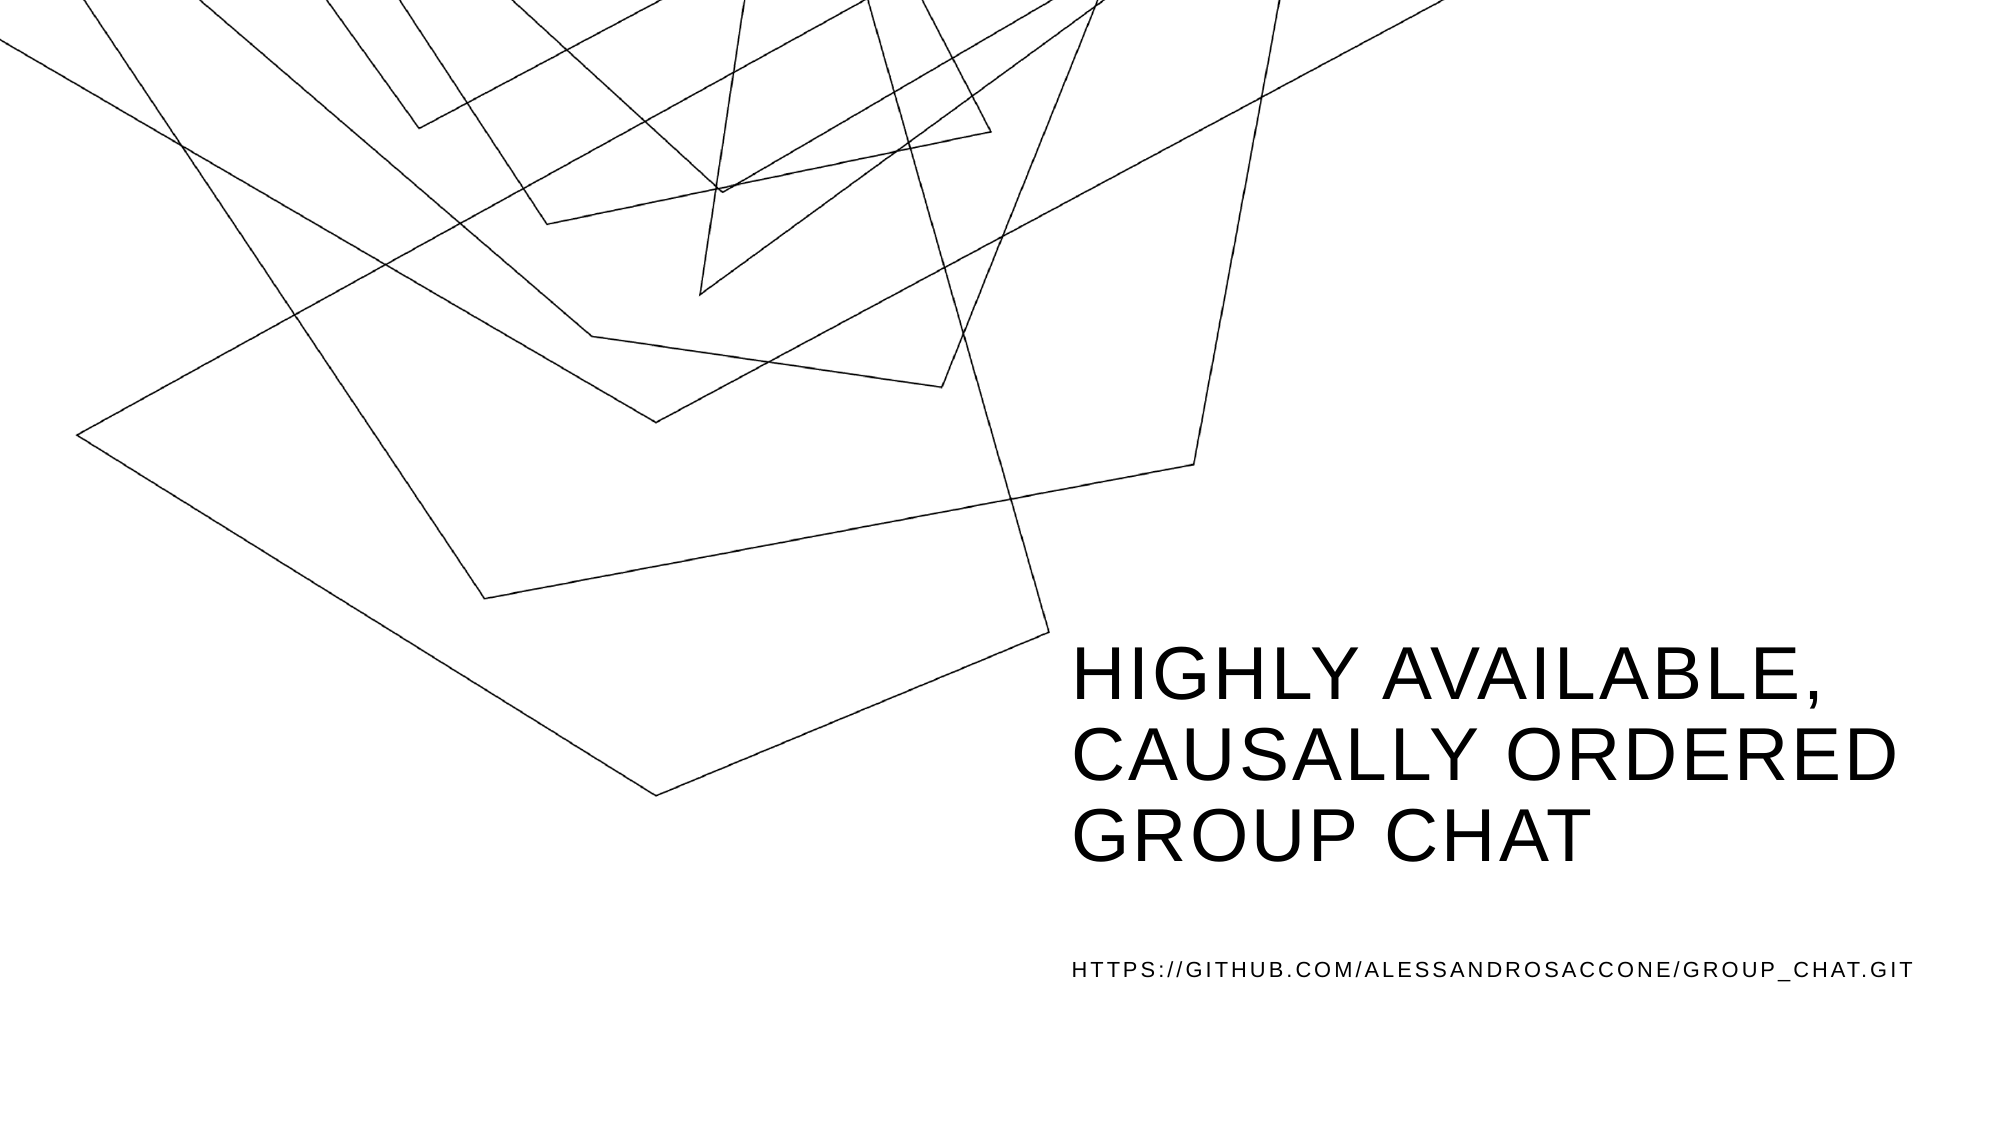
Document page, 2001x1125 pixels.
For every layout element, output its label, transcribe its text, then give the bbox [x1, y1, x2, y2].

title HIGHLY AVAILABLE, CAUSALLY ORDERED GROUP CHAT https://github.com/alessandrosaccone/group_chat.git [1056, 546, 1949, 1072]
picture [0, 0, 1557, 830]
